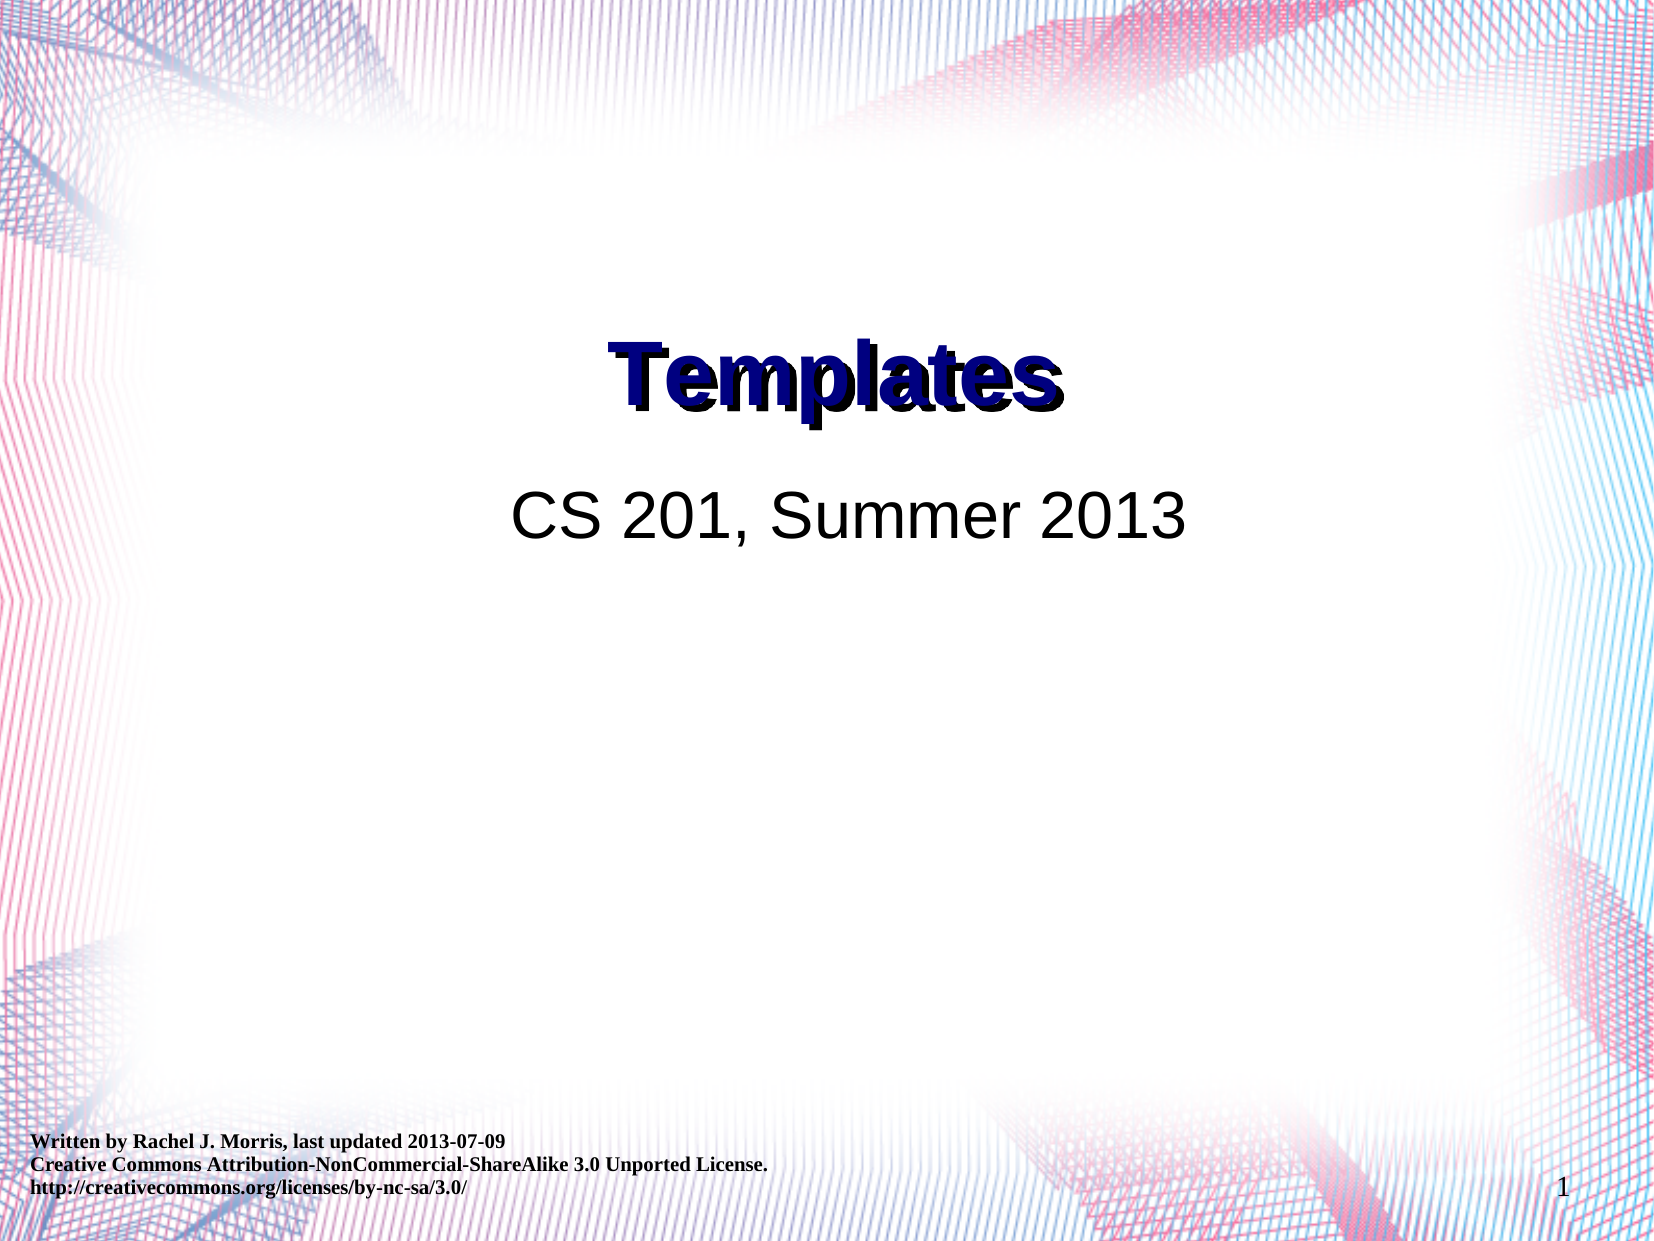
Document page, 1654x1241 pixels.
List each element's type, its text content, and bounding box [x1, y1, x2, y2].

picture [0, 0, 1654, 1241]
title Templates [90, 270, 1579, 478]
text_box CS 201, Summer 2013 [123, 460, 1576, 571]
